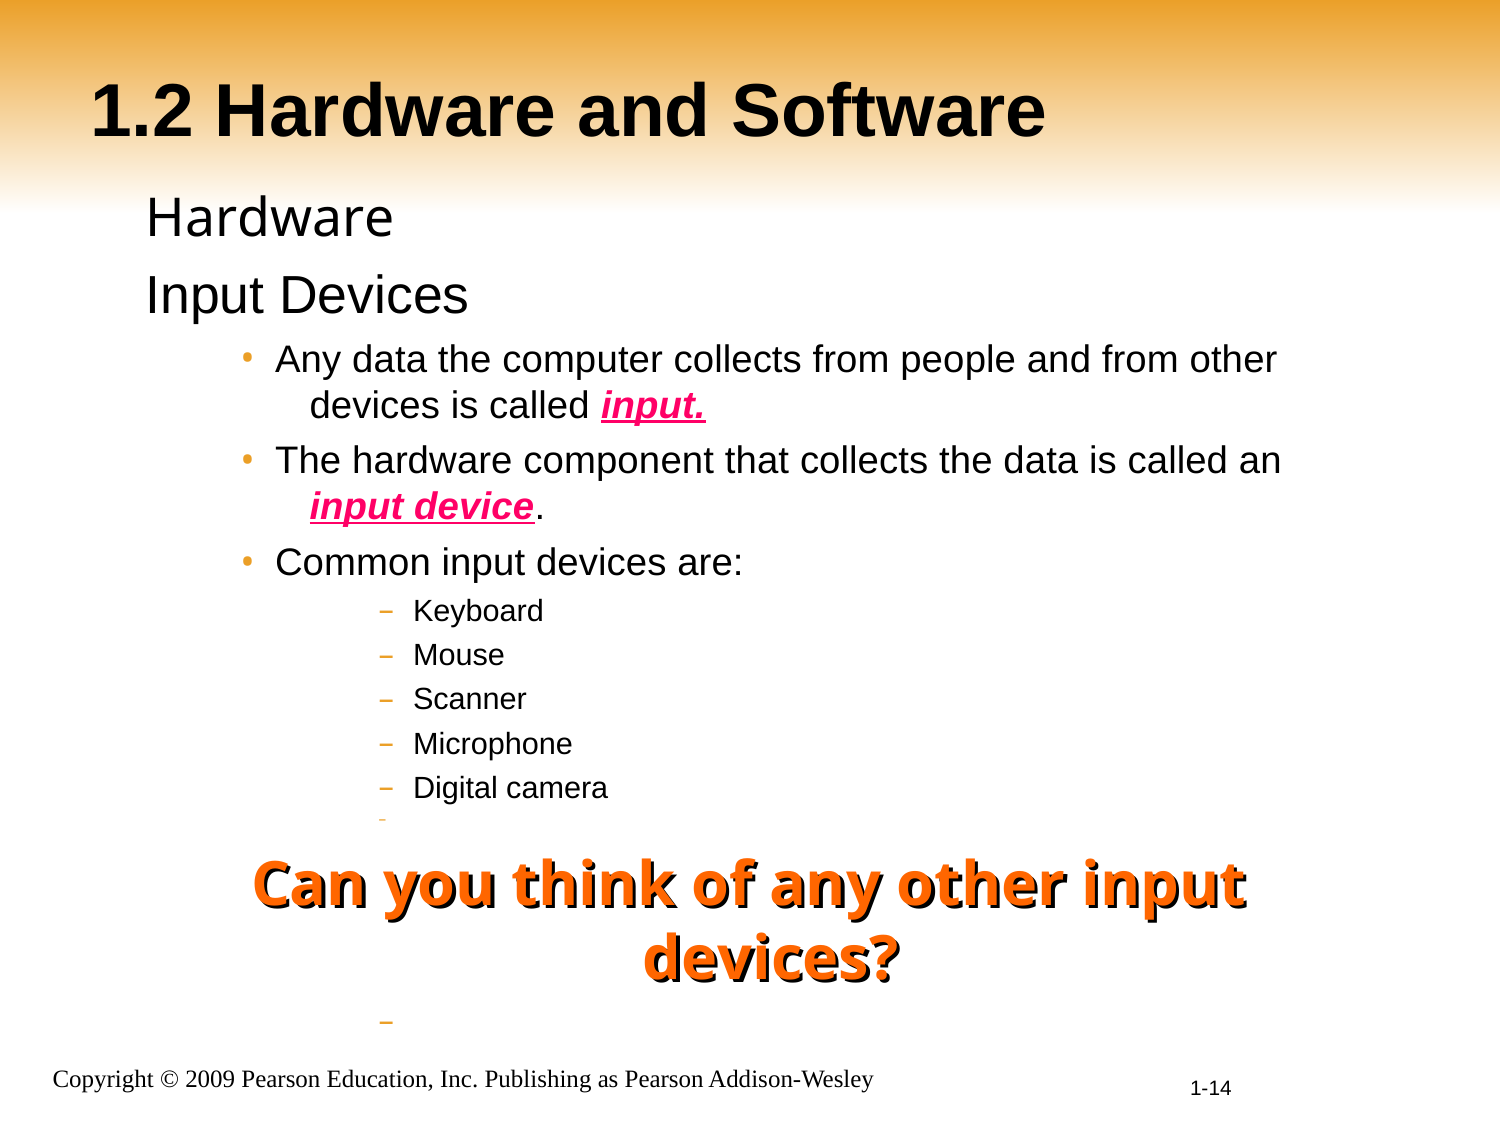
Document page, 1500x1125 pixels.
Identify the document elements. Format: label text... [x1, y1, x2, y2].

text_box 1- [1175, 1049, 1488, 1125]
list Hardware Input Devices Any data the computer collects from people and from other devices is called input. The hardware component that collects the data is called an input device. Common input devices are: Keyboard Mouse Scanner Microphone Digital camera Can you think of any other input devices? [87, 174, 1388, 1000]
title 1.2 Hardware and Software [75, 12, 1438, 201]
